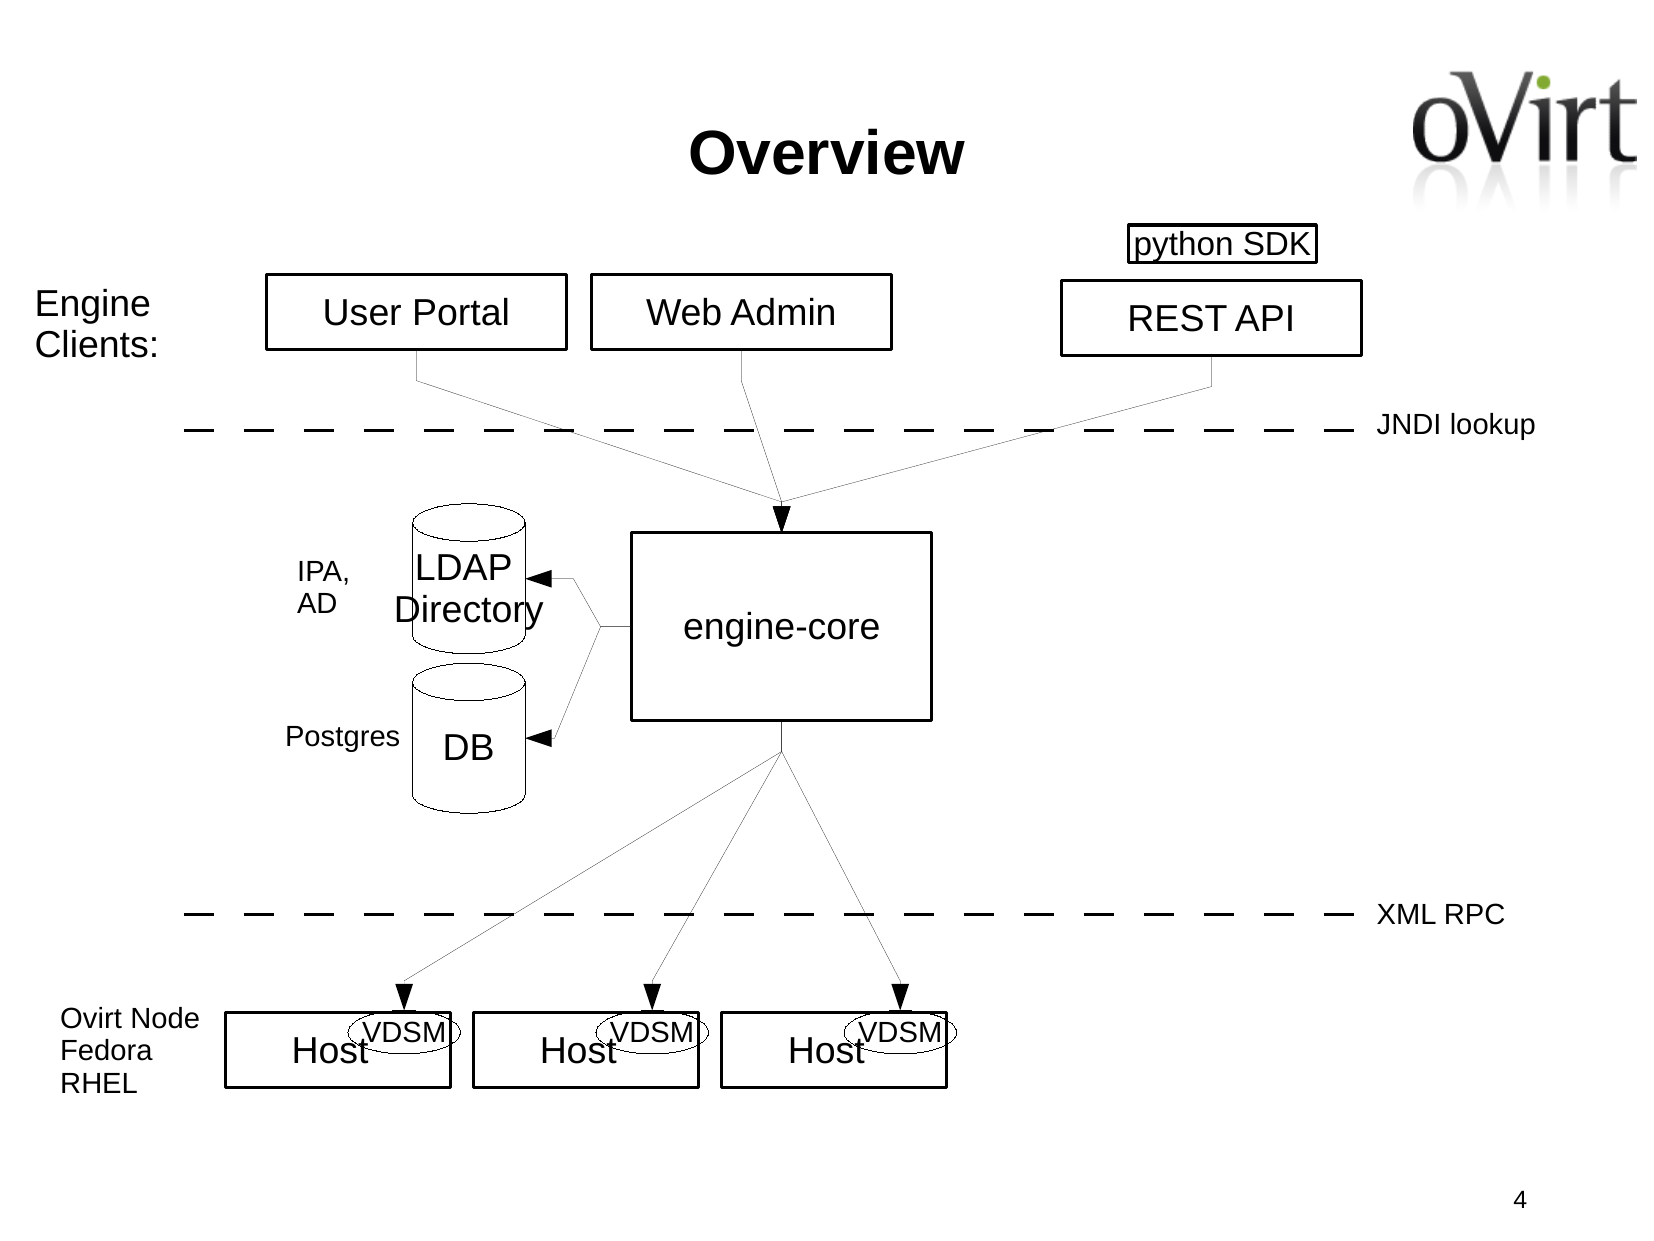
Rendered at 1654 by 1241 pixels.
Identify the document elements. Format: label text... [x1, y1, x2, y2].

text_box XML RPC [1361, 890, 1625, 939]
text_box Host [263, 1012, 451, 1088]
title Overview [82, 49, 1571, 257]
text_box VDSM [844, 1010, 957, 1054]
picture [1571, 63, 1637, 212]
text_box Host [473, 1012, 699, 1088]
text_box REST API [1061, 280, 1362, 356]
text_box Host [431, 1012, 451, 1019]
text_box IPA, AD [282, 547, 397, 628]
text_box Engine Clients: [19, 274, 208, 374]
text_box DB [412, 683, 526, 814]
text_box VDSM [347, 1010, 461, 1054]
text_box python SDK [1128, 225, 1317, 263]
text_box Host [679, 1012, 699, 1019]
text_box engine-core [631, 532, 932, 721]
text_box Postgres [270, 712, 421, 761]
text_box User Portal [266, 274, 567, 350]
text_box JNDI lookup [1361, 400, 1625, 449]
text_box Web Admin [591, 274, 892, 350]
text_box Host [721, 1012, 947, 1088]
text_box Host [927, 1012, 947, 1019]
text_box VDSM [595, 1010, 709, 1054]
text_box LDAP Directory [412, 523, 526, 654]
text_box Ovirt Node Fedora RHEL [45, 994, 263, 1108]
